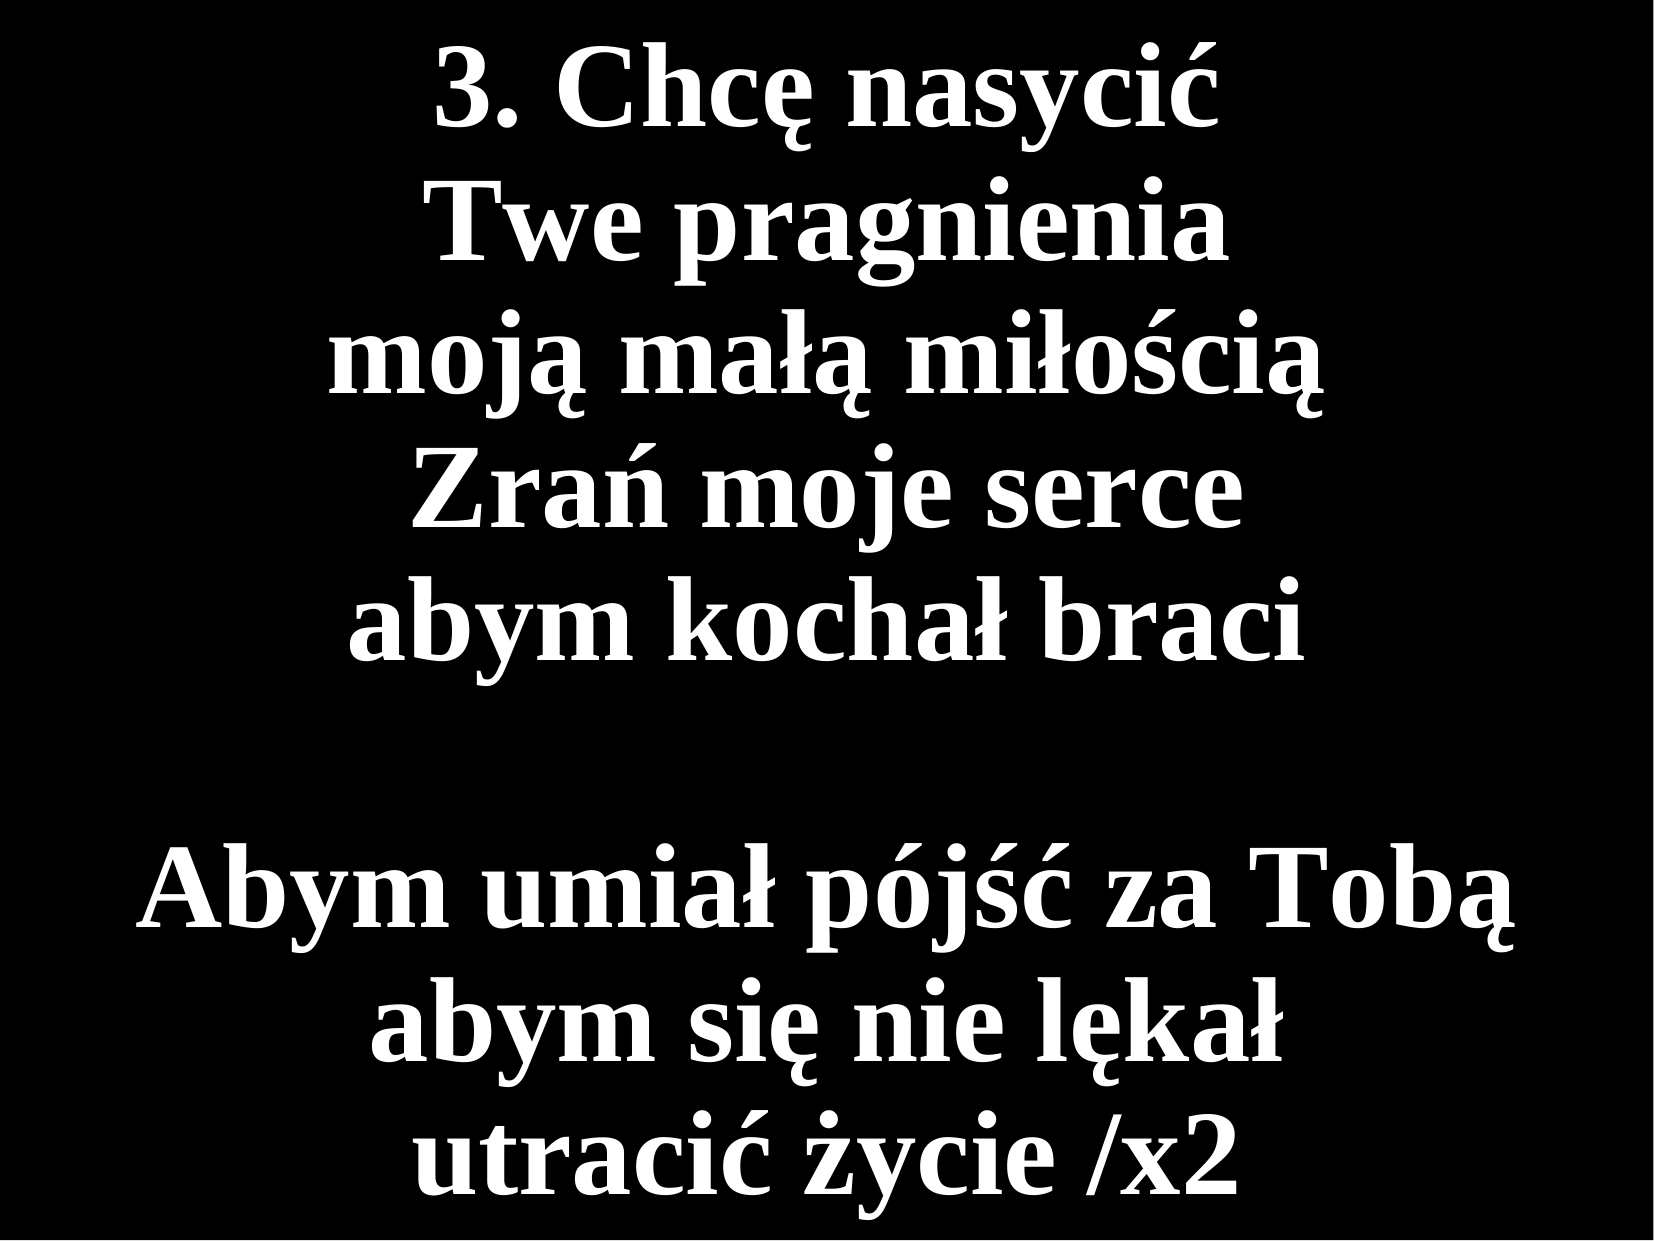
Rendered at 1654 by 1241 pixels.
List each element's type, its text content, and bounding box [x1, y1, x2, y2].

title 3. Chcę nasycić Twe pragnienia moją małą miłością Zrań moje serce abym kochał braci Abym umiał pójść za Tobą abym się nie lękał utracić życie /x2 [0, 0, 1654, 1241]
